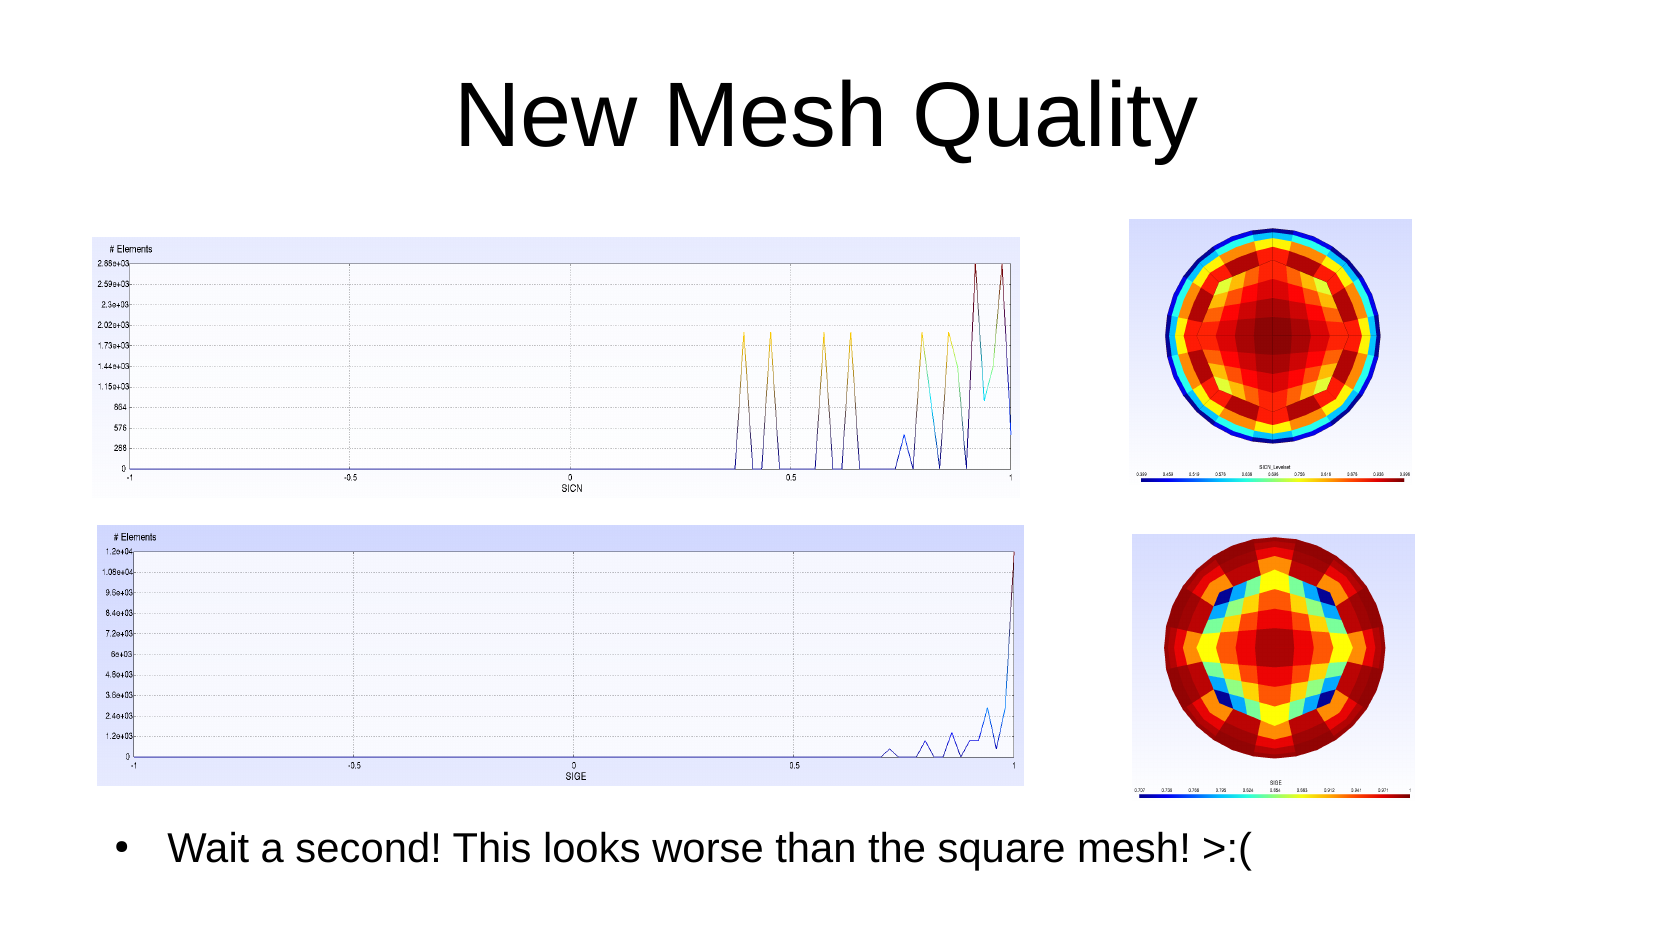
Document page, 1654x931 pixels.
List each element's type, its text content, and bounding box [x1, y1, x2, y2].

picture [1132, 534, 1415, 801]
title New Mesh Quality [82, 37, 1571, 193]
picture [92, 237, 1020, 499]
picture [97, 525, 1024, 786]
list Wait a second! This looks worse than the square mesh! >:( [96, 825, 1585, 917]
picture [1129, 219, 1412, 486]
